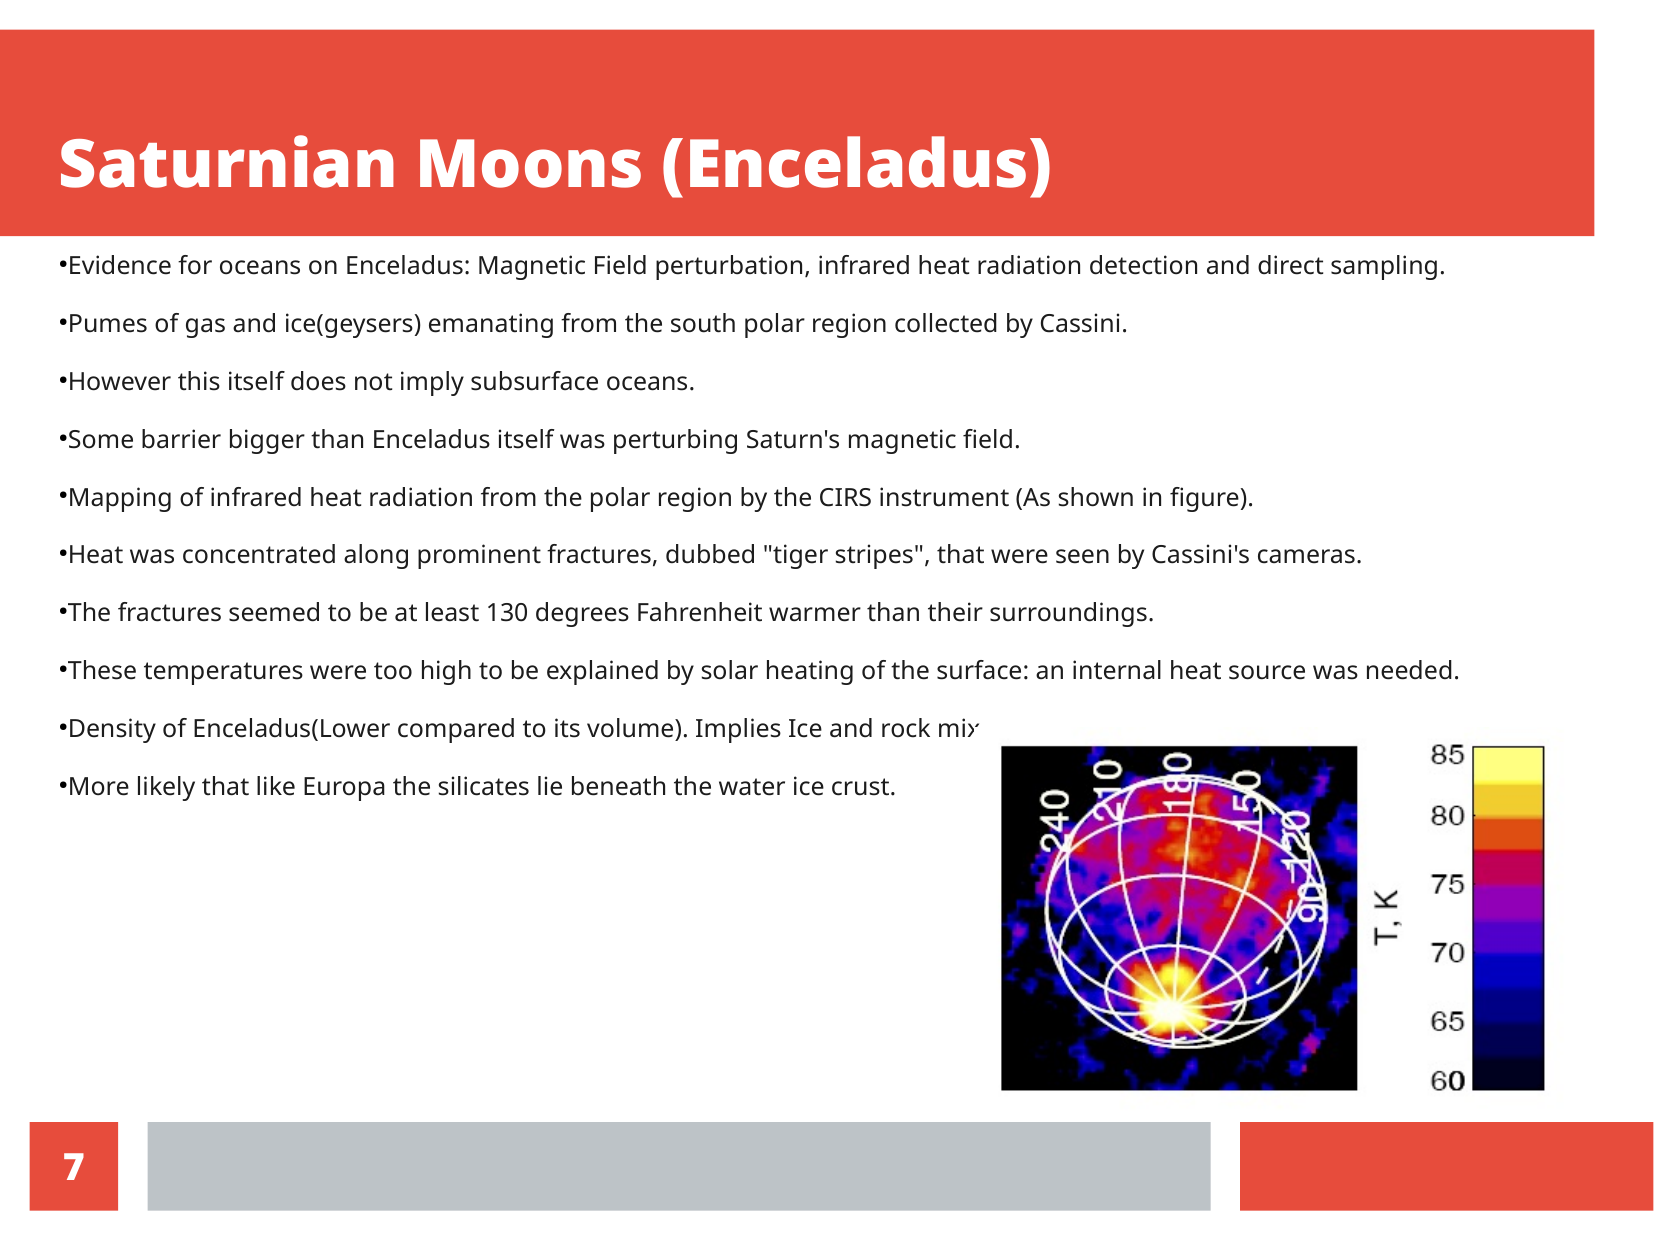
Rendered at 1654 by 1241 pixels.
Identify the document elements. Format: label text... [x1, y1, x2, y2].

list Evidence for oceans on Enceladus: Magnetic Field perturbation, infrared heat radiation detection and direct sampling. Pumes of gas and ice(geysers) emanating from the south polar region collected by Cassini. However this itself does not imply subsurface oceans. Some barrier bigger than Enceladus itself was perturbing Saturn's magnetic field. Mapping of infrared heat radiation from the polar region by the CIRS instrument (As shown in figure). Heat was concentrated along prominent fractures, dubbed "tiger stripes", that were seen by Cassini's cameras. The fractures seemed to be at least 130 degrees Fahrenheit warmer than their surroundings. These temperatures were too high to be explained by solar heating of the surface: an internal heat source was needed. Density of Enceladus(Lower compared to its volume). Implies Ice and rock mix. More likely that like Europa the silicates lie beneath the water ice crust. [59, 248, 1565, 1093]
picture [974, 727, 1583, 1123]
title Saturnian Moons (Enceladus) [59, 59, 1595, 207]
